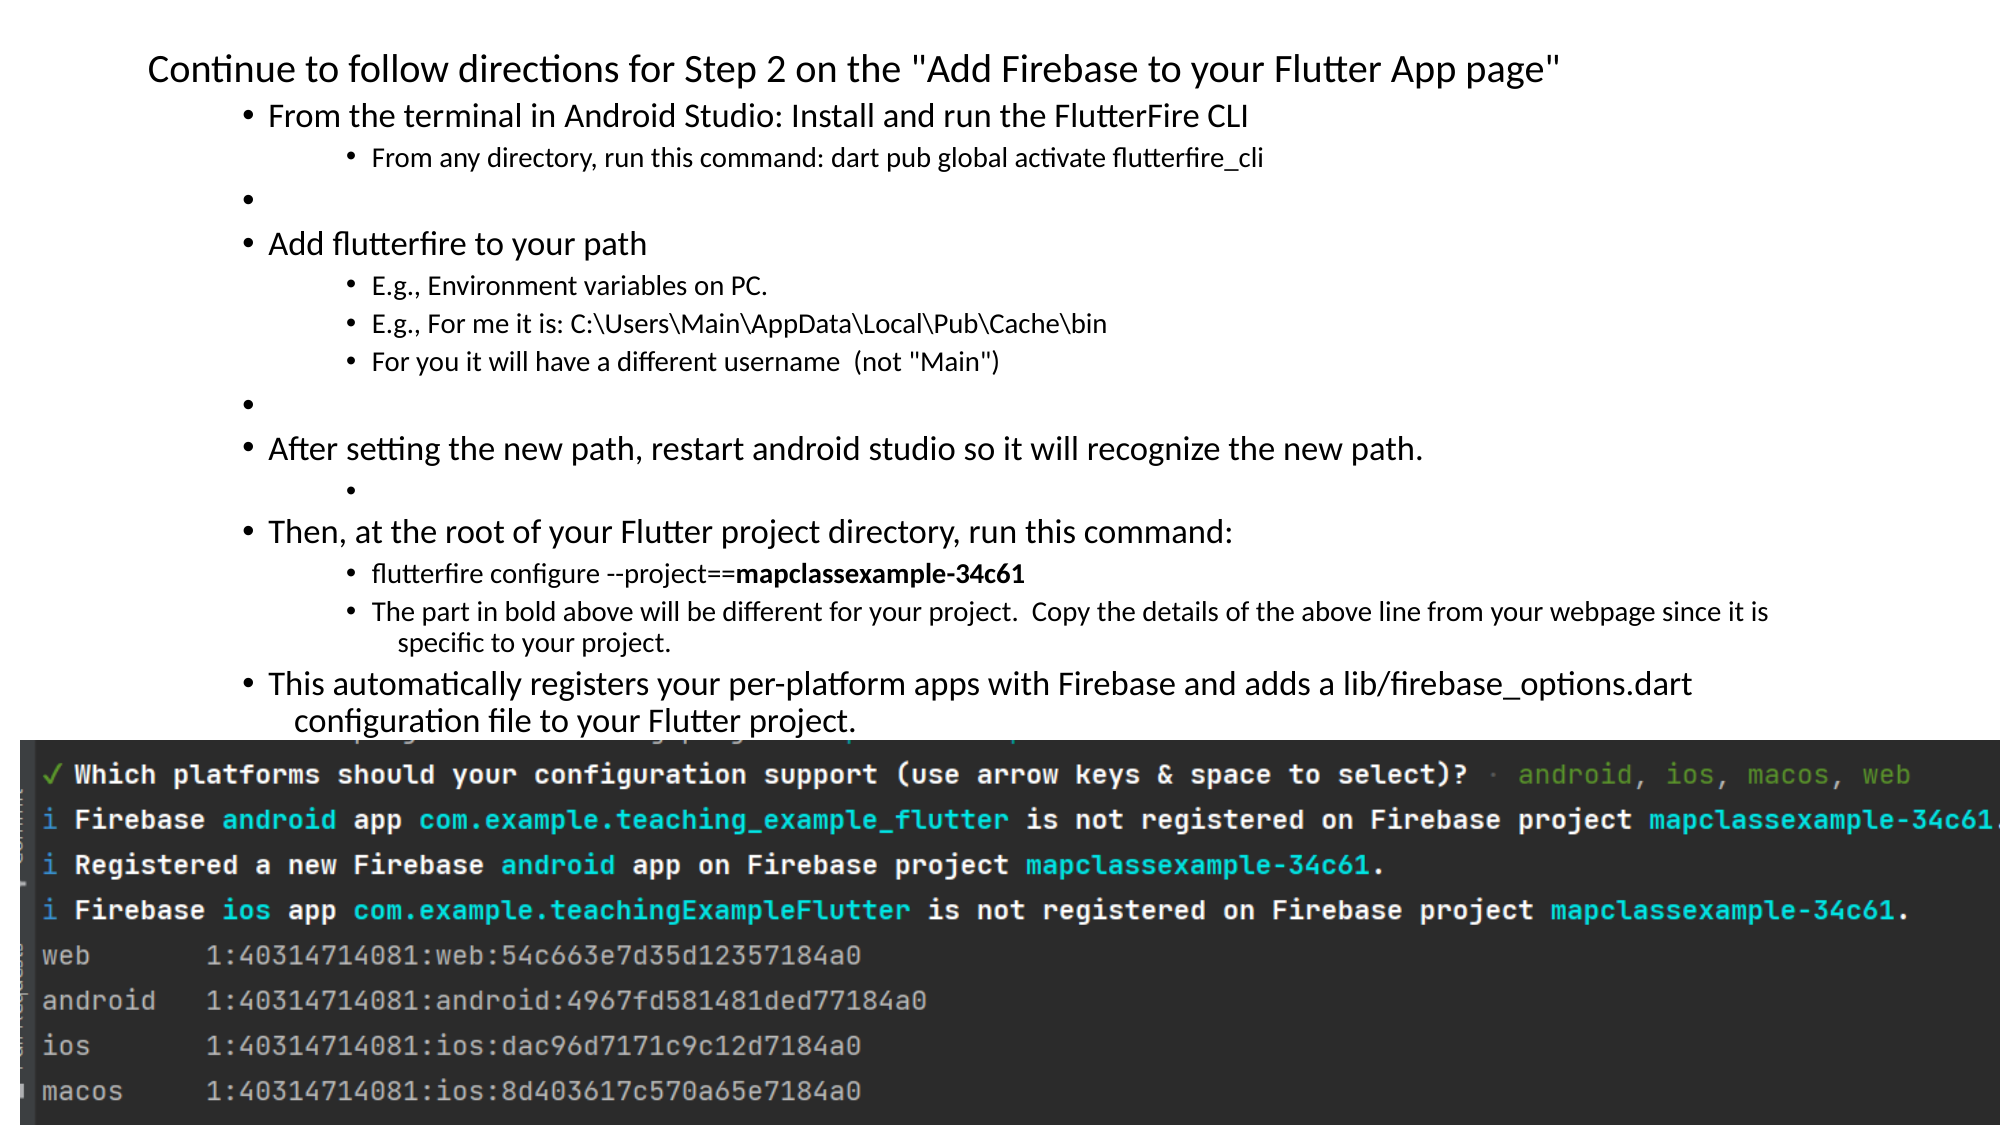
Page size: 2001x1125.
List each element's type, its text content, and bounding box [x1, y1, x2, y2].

picture [20, 740, 2000, 1125]
list Continue to follow directions for Step 2 on the "Add Firebase to your Flutter App page" From the terminal in Android Studio: Install and run the FlutterFire CLI From any directory, run this command: dart pub global activate flutterfire_cli Add flutterfire to your path E.g., Environment variables on PC. E.g., For me it is: C:\Users\Main\AppData\Local\Pub\Cache\bin For you it will have a different username (not "Main") After setting the new path, restart android studio so it will recognize the new path. Then, at the root of your Flutter project directory, run this command: flutterfire configure --project==mapclassexample-34c61 The part in bold above will be different for your project. Copy the details of the above line from your webpage since it is specific to your project. This automatically registers your per-platform apps with Firebase and adds a lib/firebase_options.dart configuration file to your Flutter project. [124, 39, 1850, 740]
